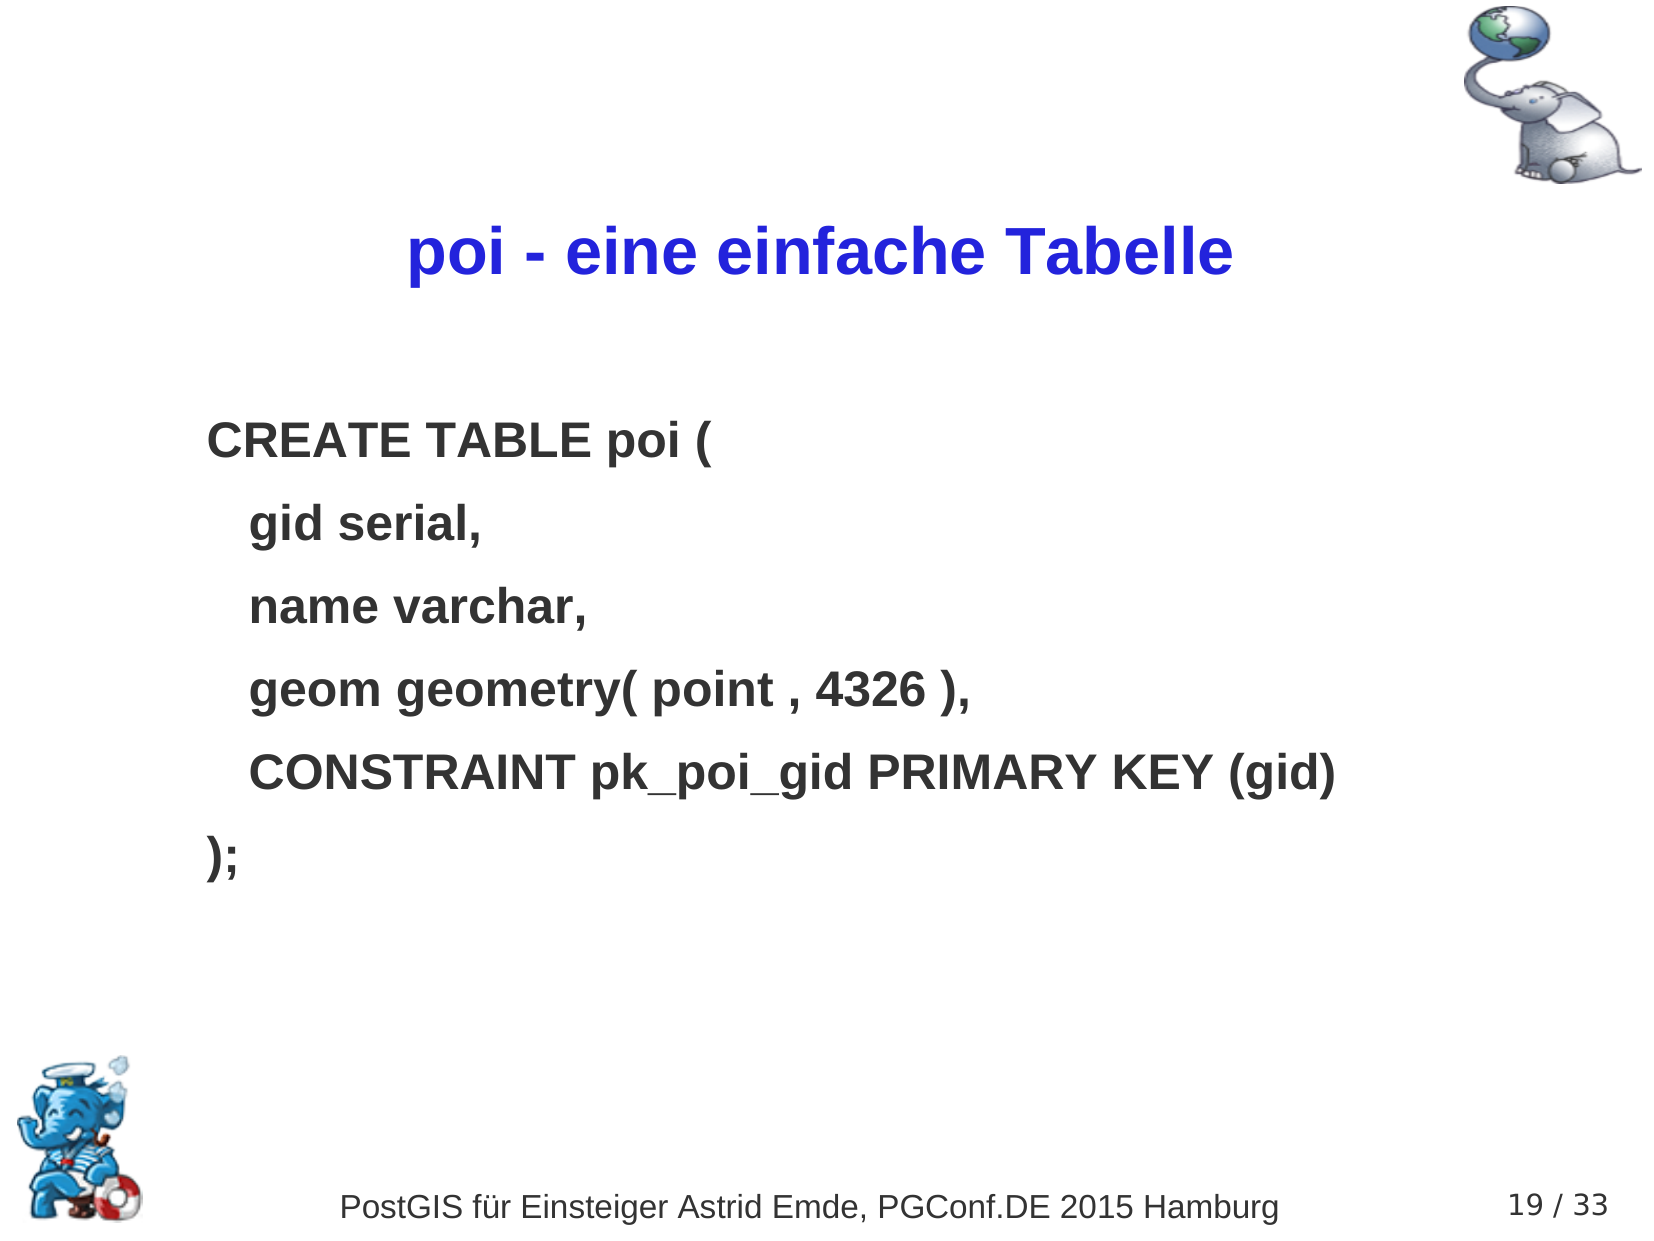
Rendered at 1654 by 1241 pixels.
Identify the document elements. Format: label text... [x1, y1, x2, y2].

picture [1464, 6, 1642, 184]
title poi - eine einfache Tabelle [76, 177, 1565, 325]
picture [17, 1055, 143, 1223]
list CREATE TABLE poi ( gid serial, name varchar, geom geometry( point , 4326 ), CONSTRAINT pk_poi_gid PRIMARY KEY (gid) ); [206, 324, 1565, 1144]
